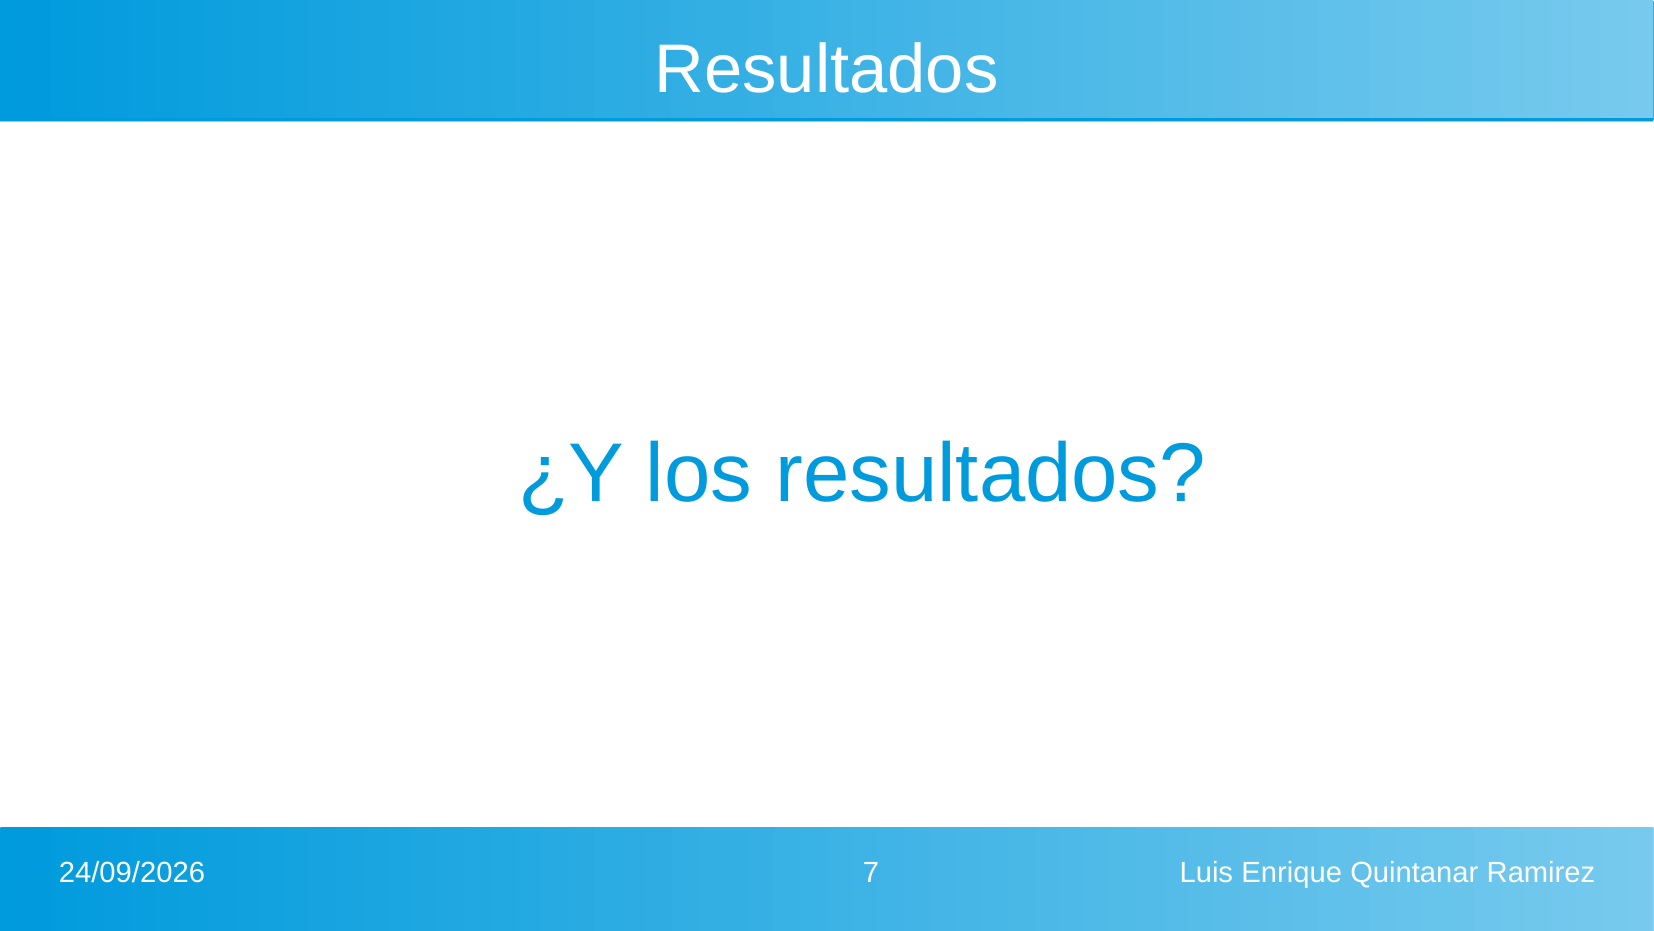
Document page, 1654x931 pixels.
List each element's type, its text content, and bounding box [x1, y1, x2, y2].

title Resultados [59, 29, 1595, 108]
list ¿Y los resultados? [59, 177, 1595, 768]
